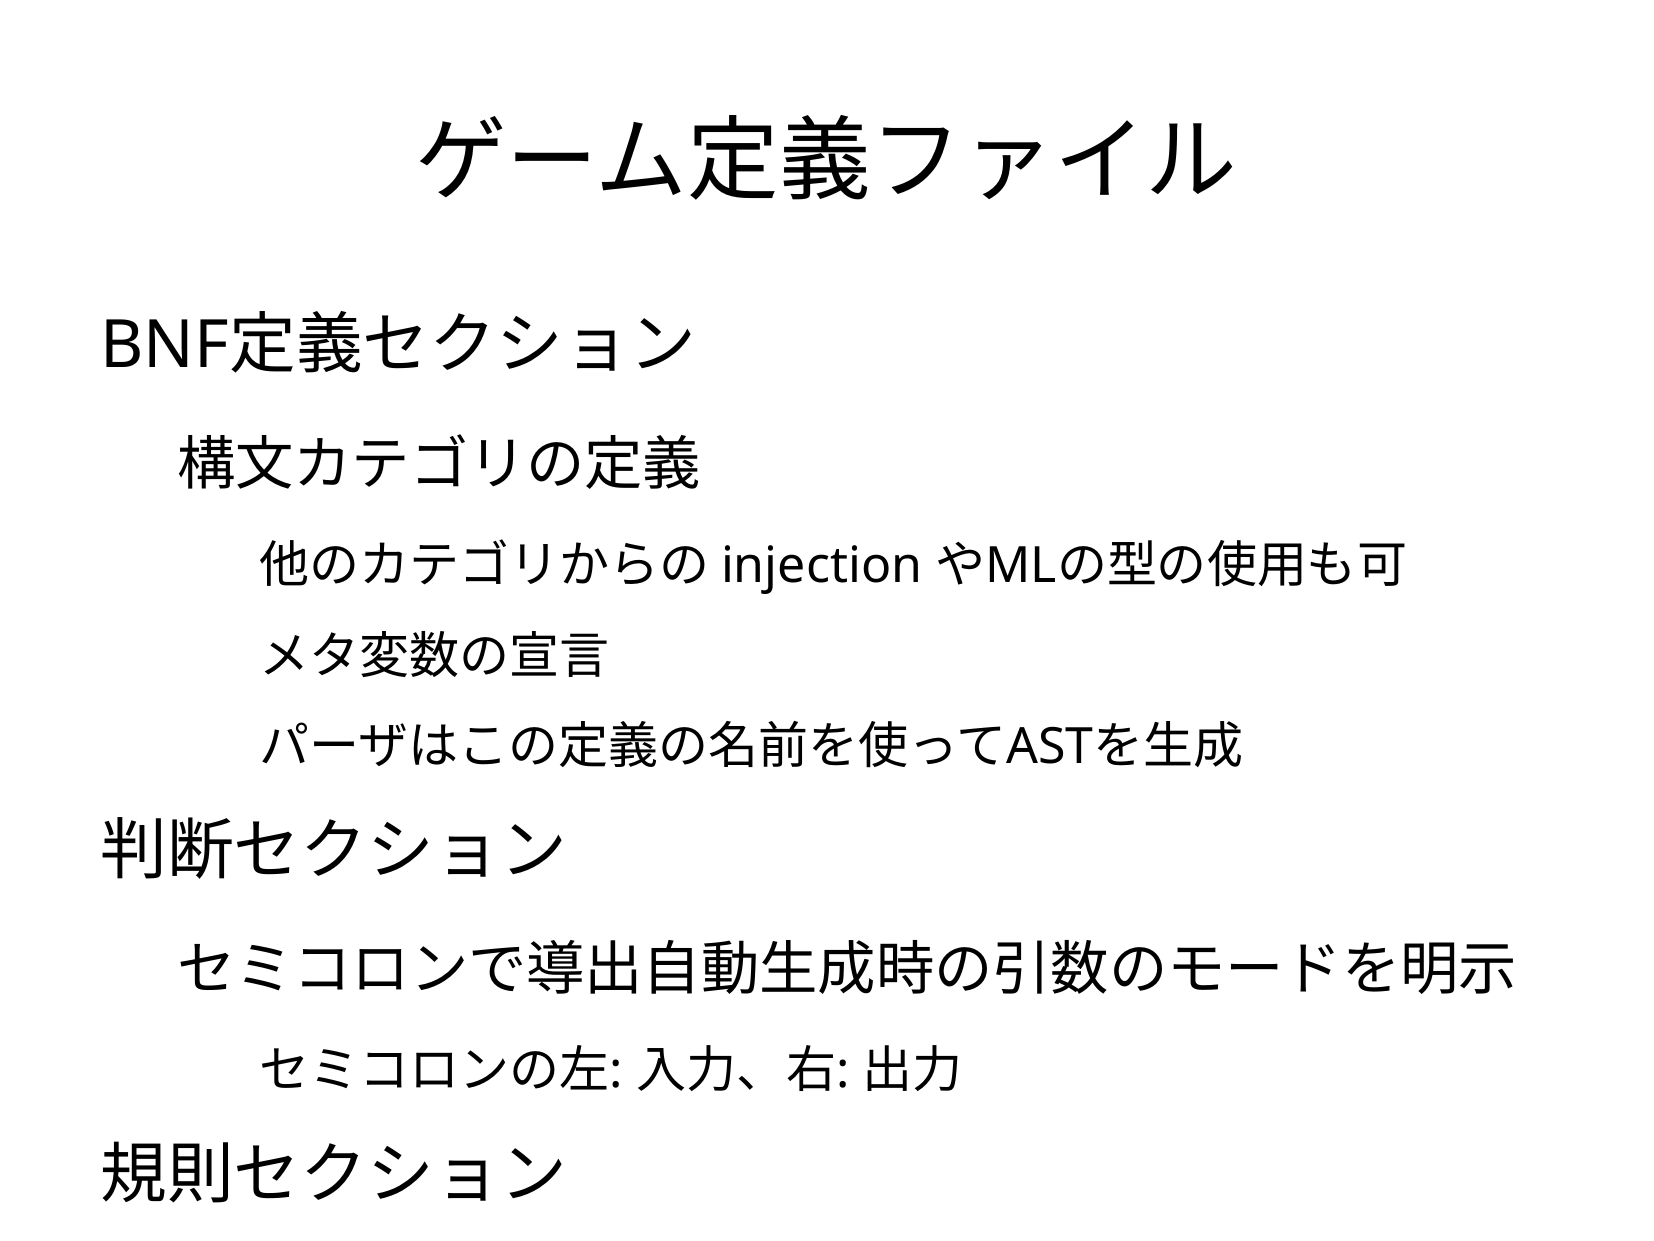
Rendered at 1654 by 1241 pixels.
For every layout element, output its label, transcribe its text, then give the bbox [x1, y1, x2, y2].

list BNF定義セクション 構文カテゴリの定義 他のカテゴリからの injection やMLの型の使用も可 メタ変数の宣言 パーザはこの定義の名前を使ってASTを生成 判断セクション セミコロンで導出自動生成時の引数のモードを明示 セミコロンの左: 入力、右: 出力 規則セクション 付帯条件: backquote で囲んだ任意の ML bool 式 $でゲームの変数を参照できる(一種の unquote) 等式は Prolog の is に近い意味 [82, 290, 1571, 1214]
title ゲーム定義ファイル [82, 49, 1571, 257]
